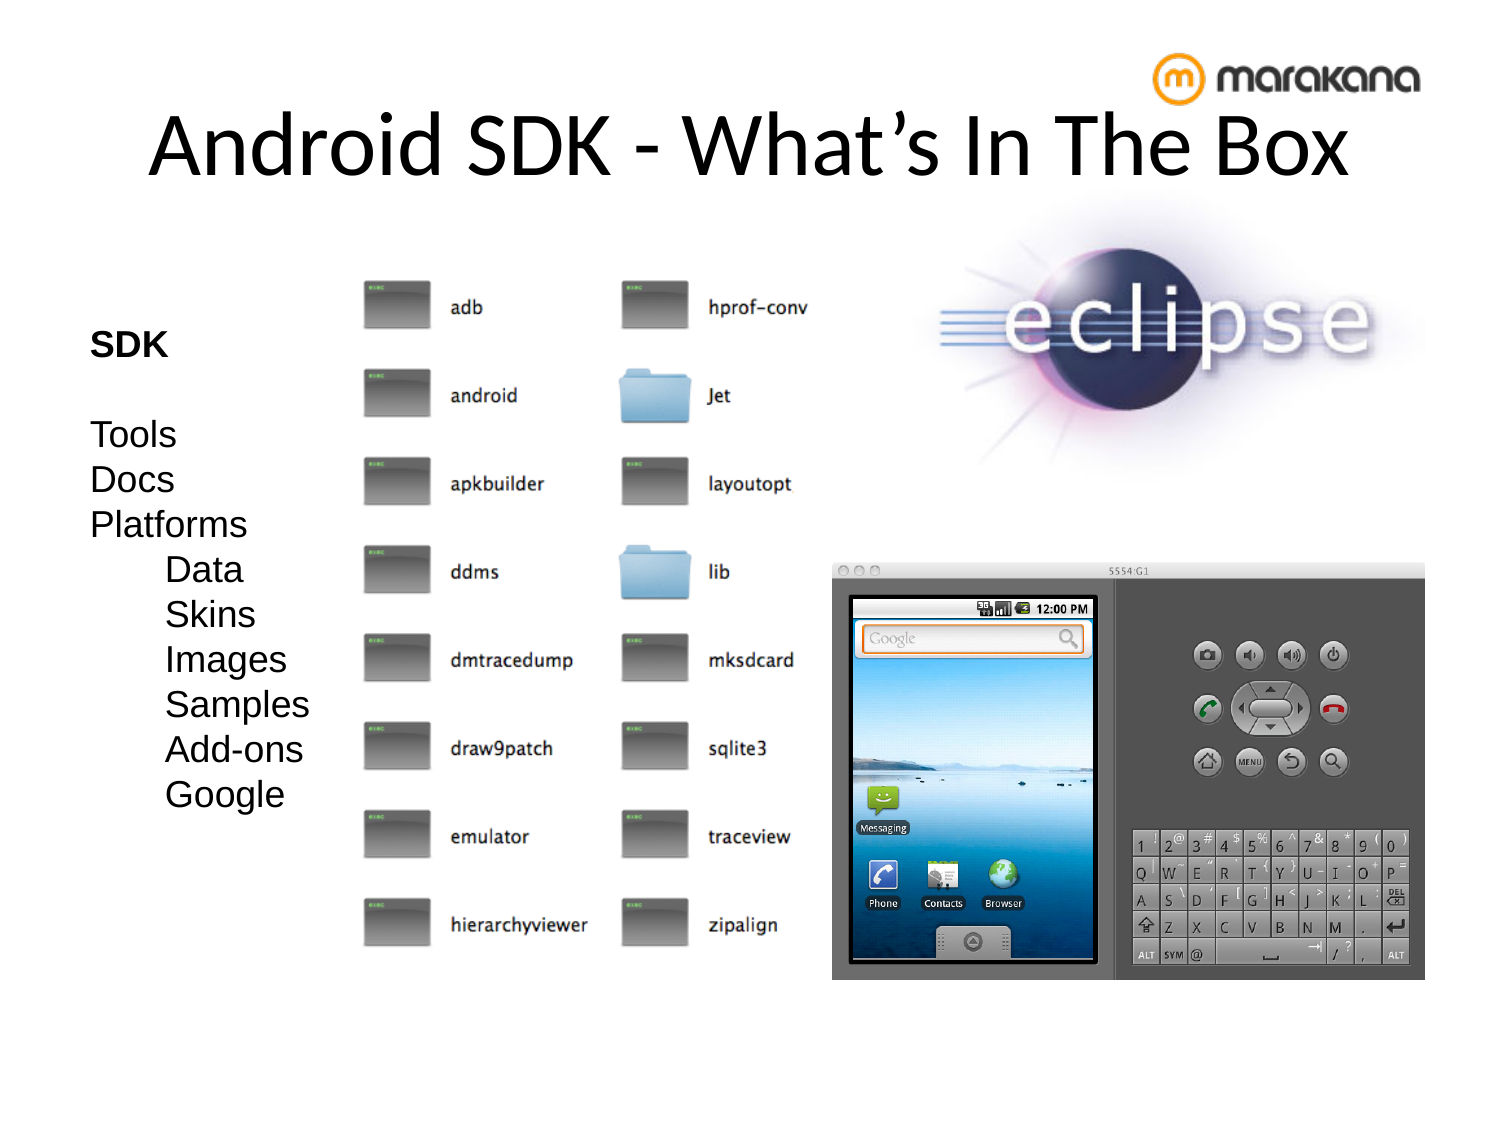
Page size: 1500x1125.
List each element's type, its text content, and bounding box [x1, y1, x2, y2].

picture [912, 233, 1425, 486]
text_box SDK Tools Docs Platforms Data Skins Images Samples Add-ons Google [74, 312, 356, 868]
picture [832, 562, 1425, 980]
picture [356, 274, 825, 968]
title Android SDK - What’s In The Box [75, 45, 1425, 233]
